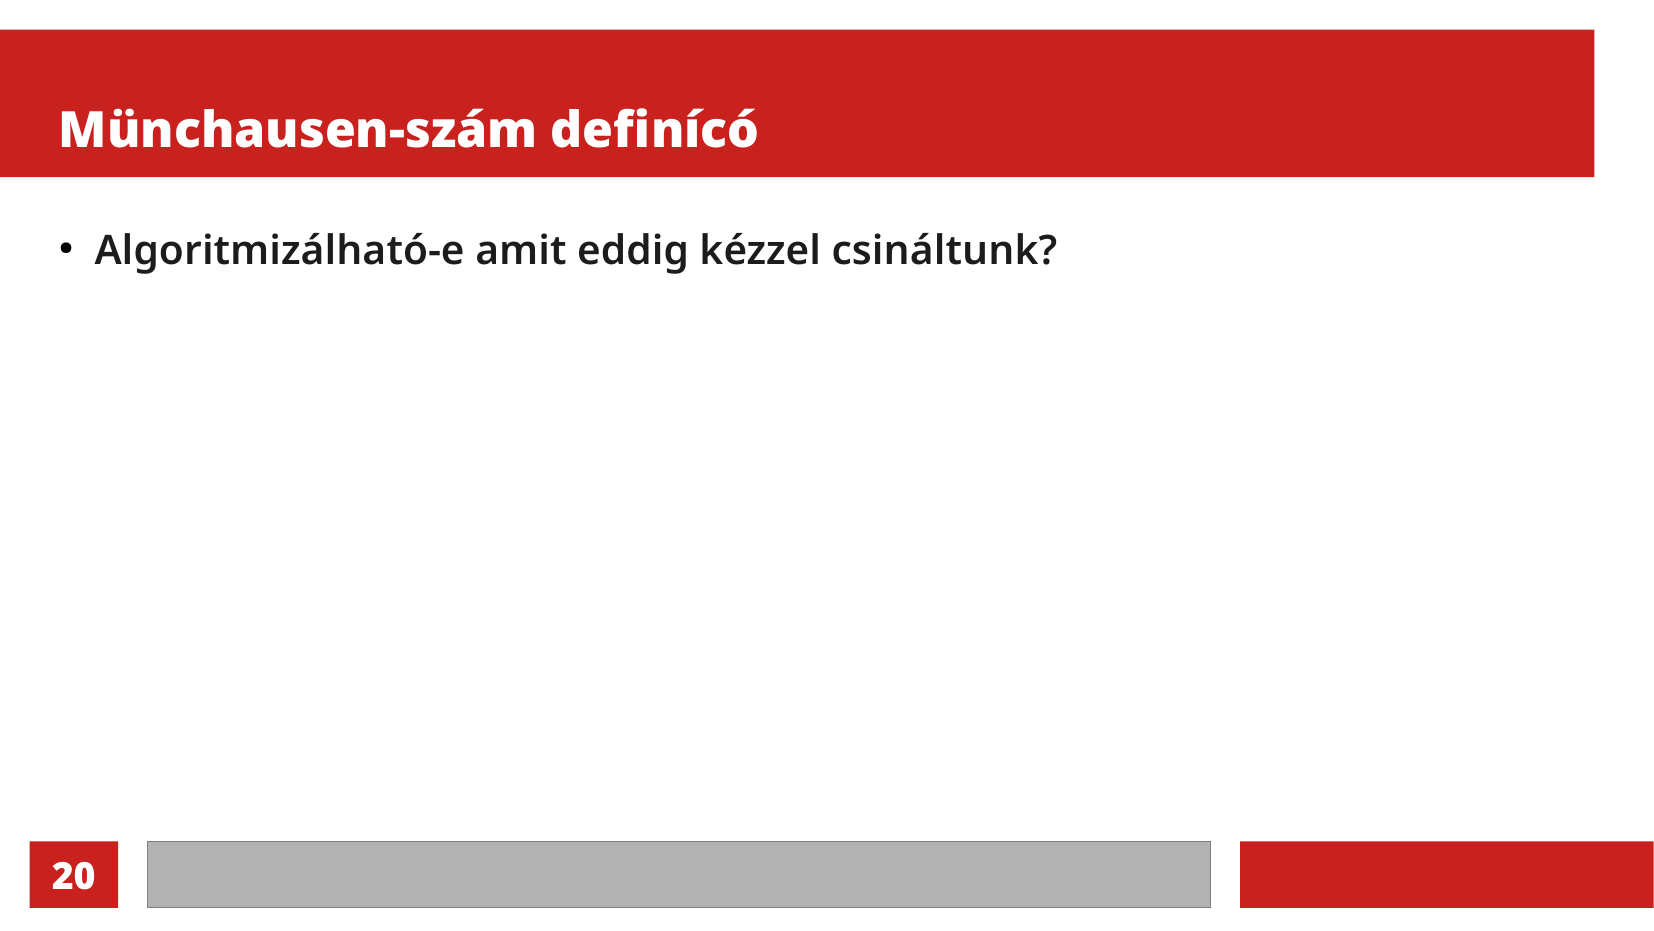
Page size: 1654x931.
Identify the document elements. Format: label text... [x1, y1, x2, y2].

list Algoritmizálható-e amit eddig kézzel csináltunk? [59, 221, 1565, 532]
title Münchausen-szám definícó [59, 44, 1595, 163]
